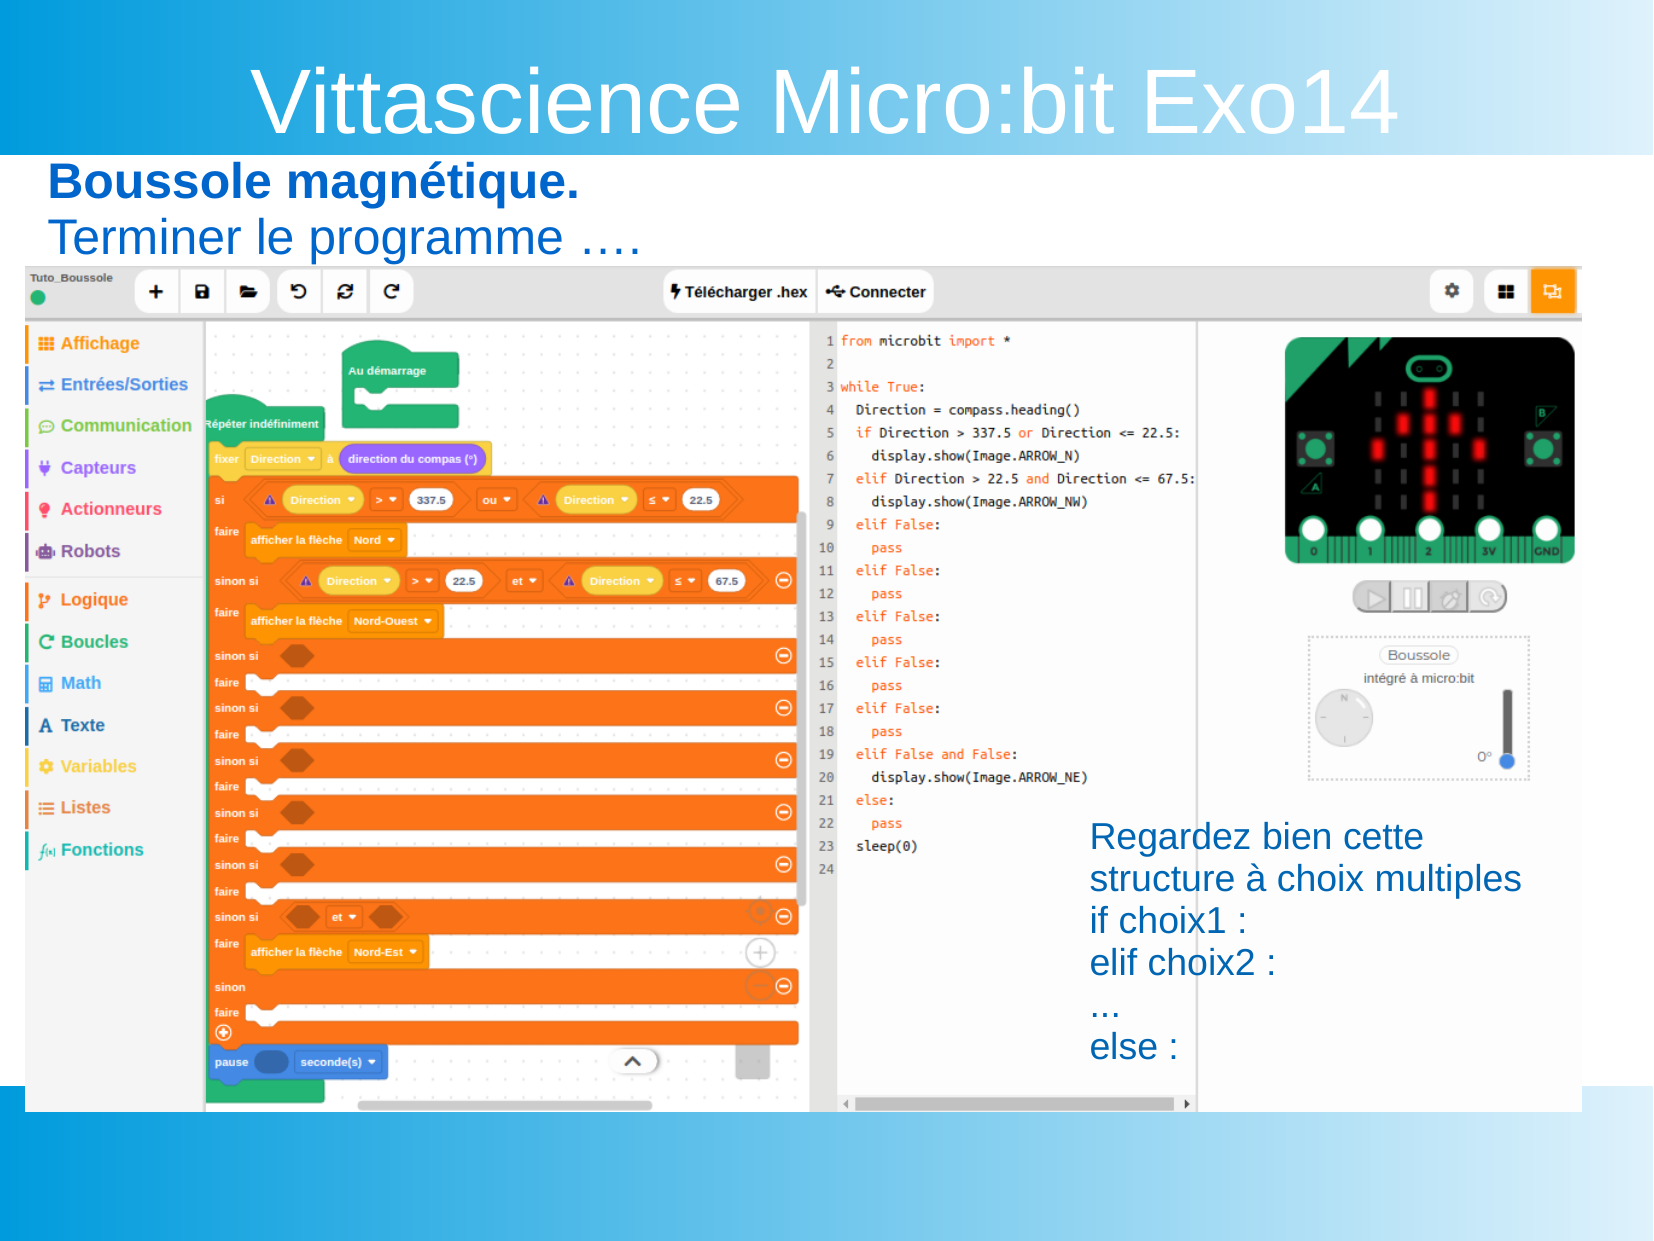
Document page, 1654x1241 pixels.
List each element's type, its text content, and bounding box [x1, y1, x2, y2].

list Boussole magnétique. Terminer le programme …. [47, 153, 1619, 272]
title Vittascience Micro:bit Exo14 [82, 49, 1571, 153]
text_box Regardez bien cette structure à choix multiples if choix1 : elif choix2 : ... else : [1074, 808, 1571, 1075]
picture [25, 266, 1582, 1241]
